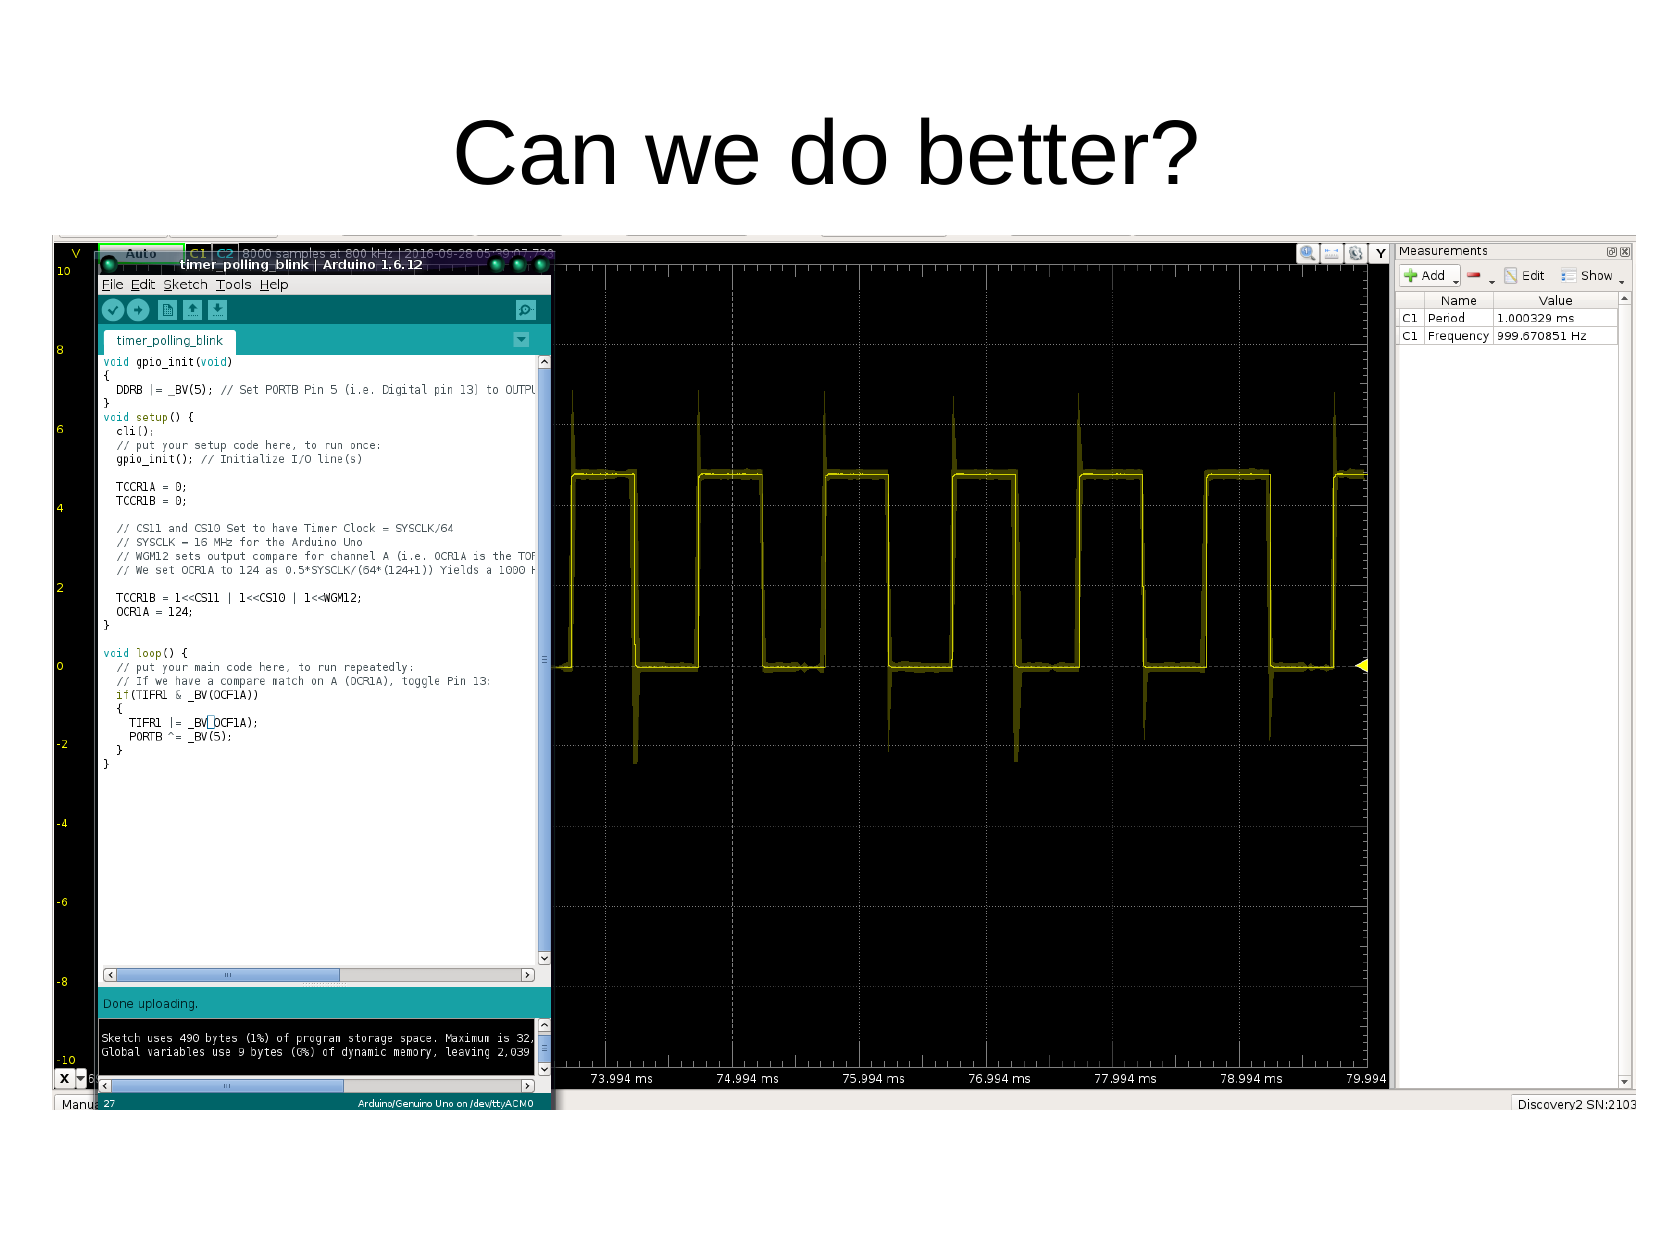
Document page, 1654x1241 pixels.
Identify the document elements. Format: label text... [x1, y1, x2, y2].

title Can we do better? [82, 49, 1571, 235]
picture [52, 235, 1636, 1111]
